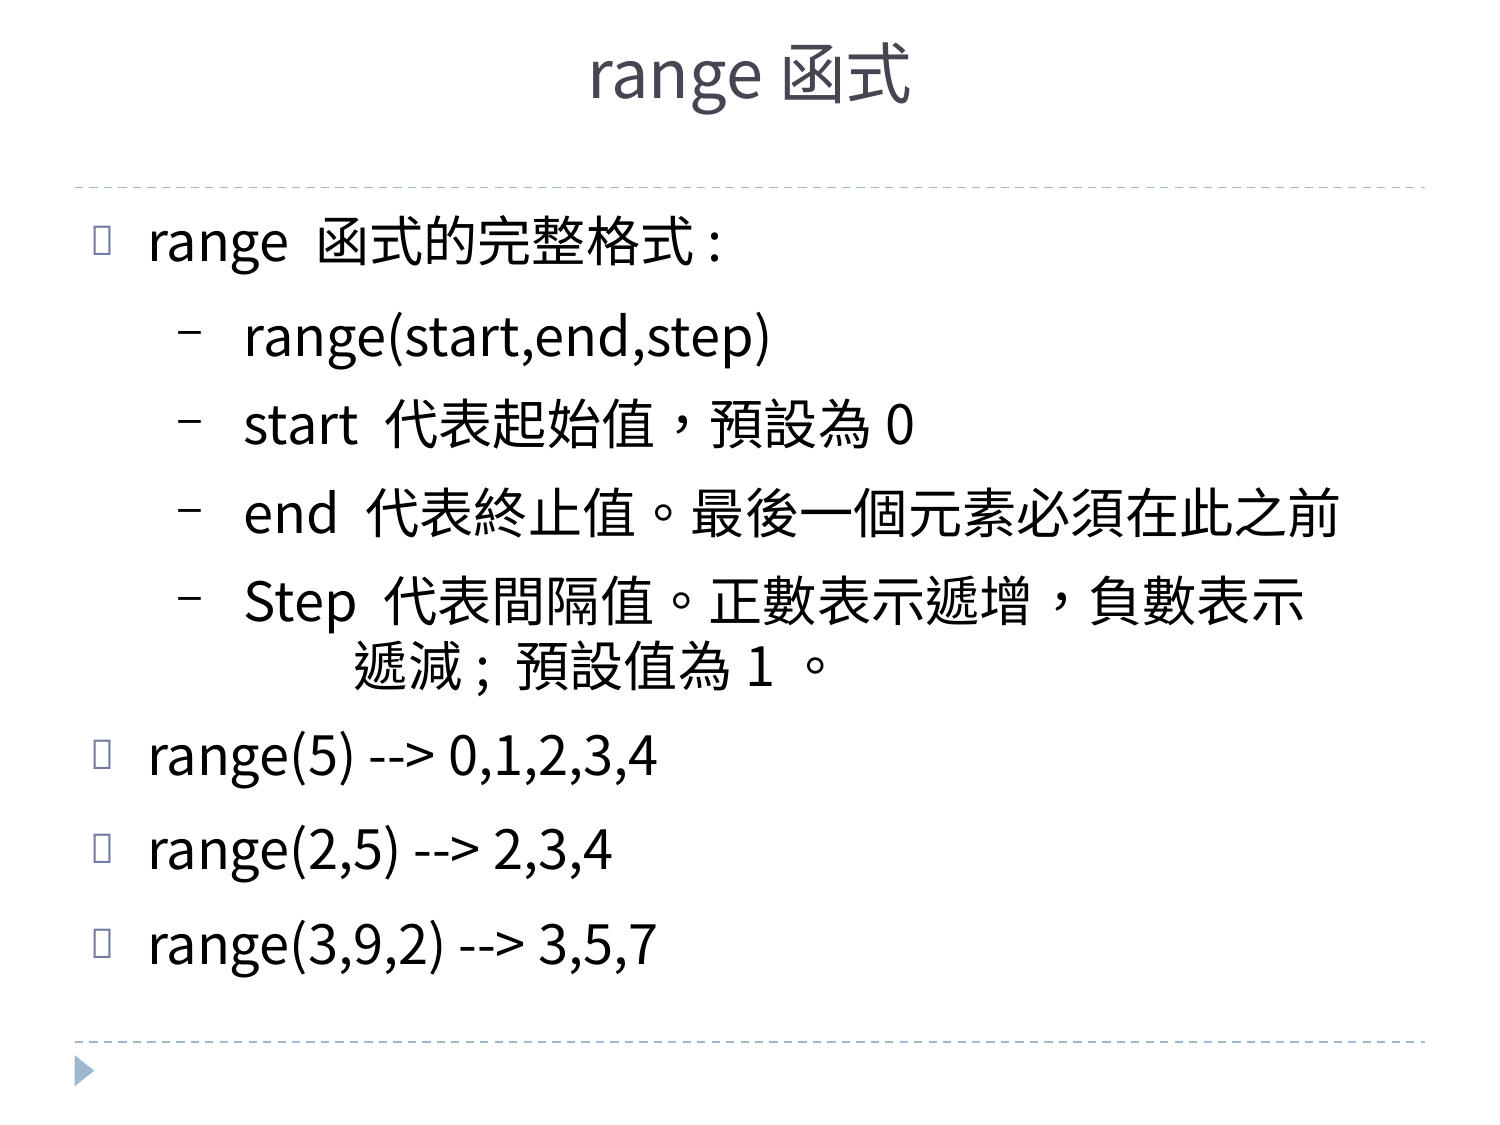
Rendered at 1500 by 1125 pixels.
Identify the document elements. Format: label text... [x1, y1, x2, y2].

list range 函式的完整格式: range(start,end,step) start 代表起始值，預設為0 end 代表終止值。最後一個元素必須在此之前 Step 代表間隔值。正數表示遞增，負數表示 遞減; 預設值為1。 range(5) --> 0,1,2,3,4 range(2,5) --> 2,3,4 range(3,9,2) --> 3,5,7 [75, 200, 1425, 1010]
title range函式 [75, 24, 1425, 188]
